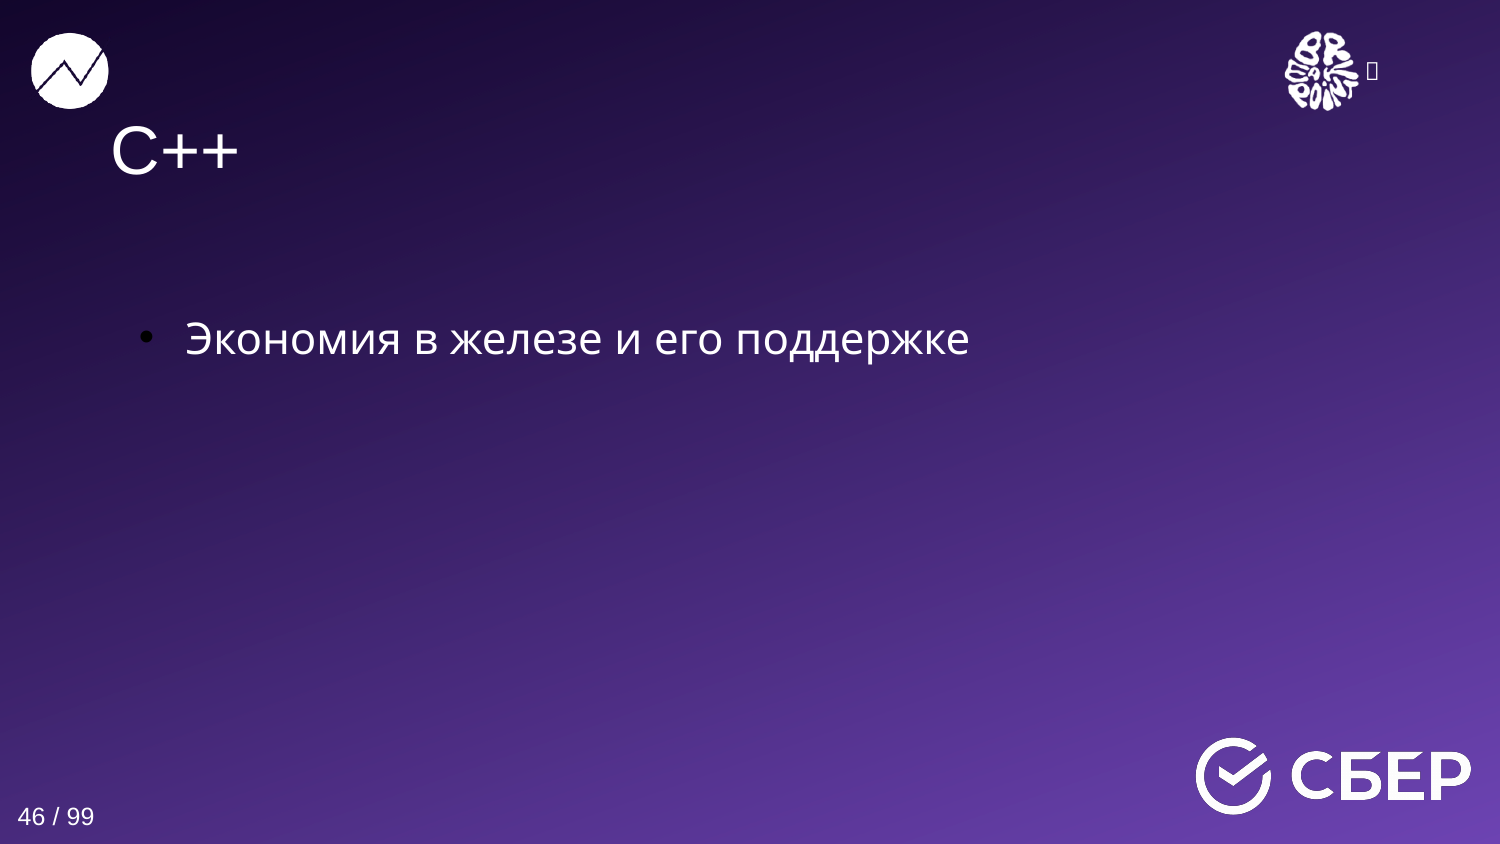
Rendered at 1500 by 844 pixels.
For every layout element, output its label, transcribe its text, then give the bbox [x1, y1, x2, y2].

picture [0, 0, 1500, 844]
title C++ [103, 100, 1397, 205]
text_box <number> / 99 [2, 795, 632, 839]
list Экономия в железе и его поддержке [103, 224, 1397, 760]
text_box 🐙 [1364, 36, 1489, 107]
